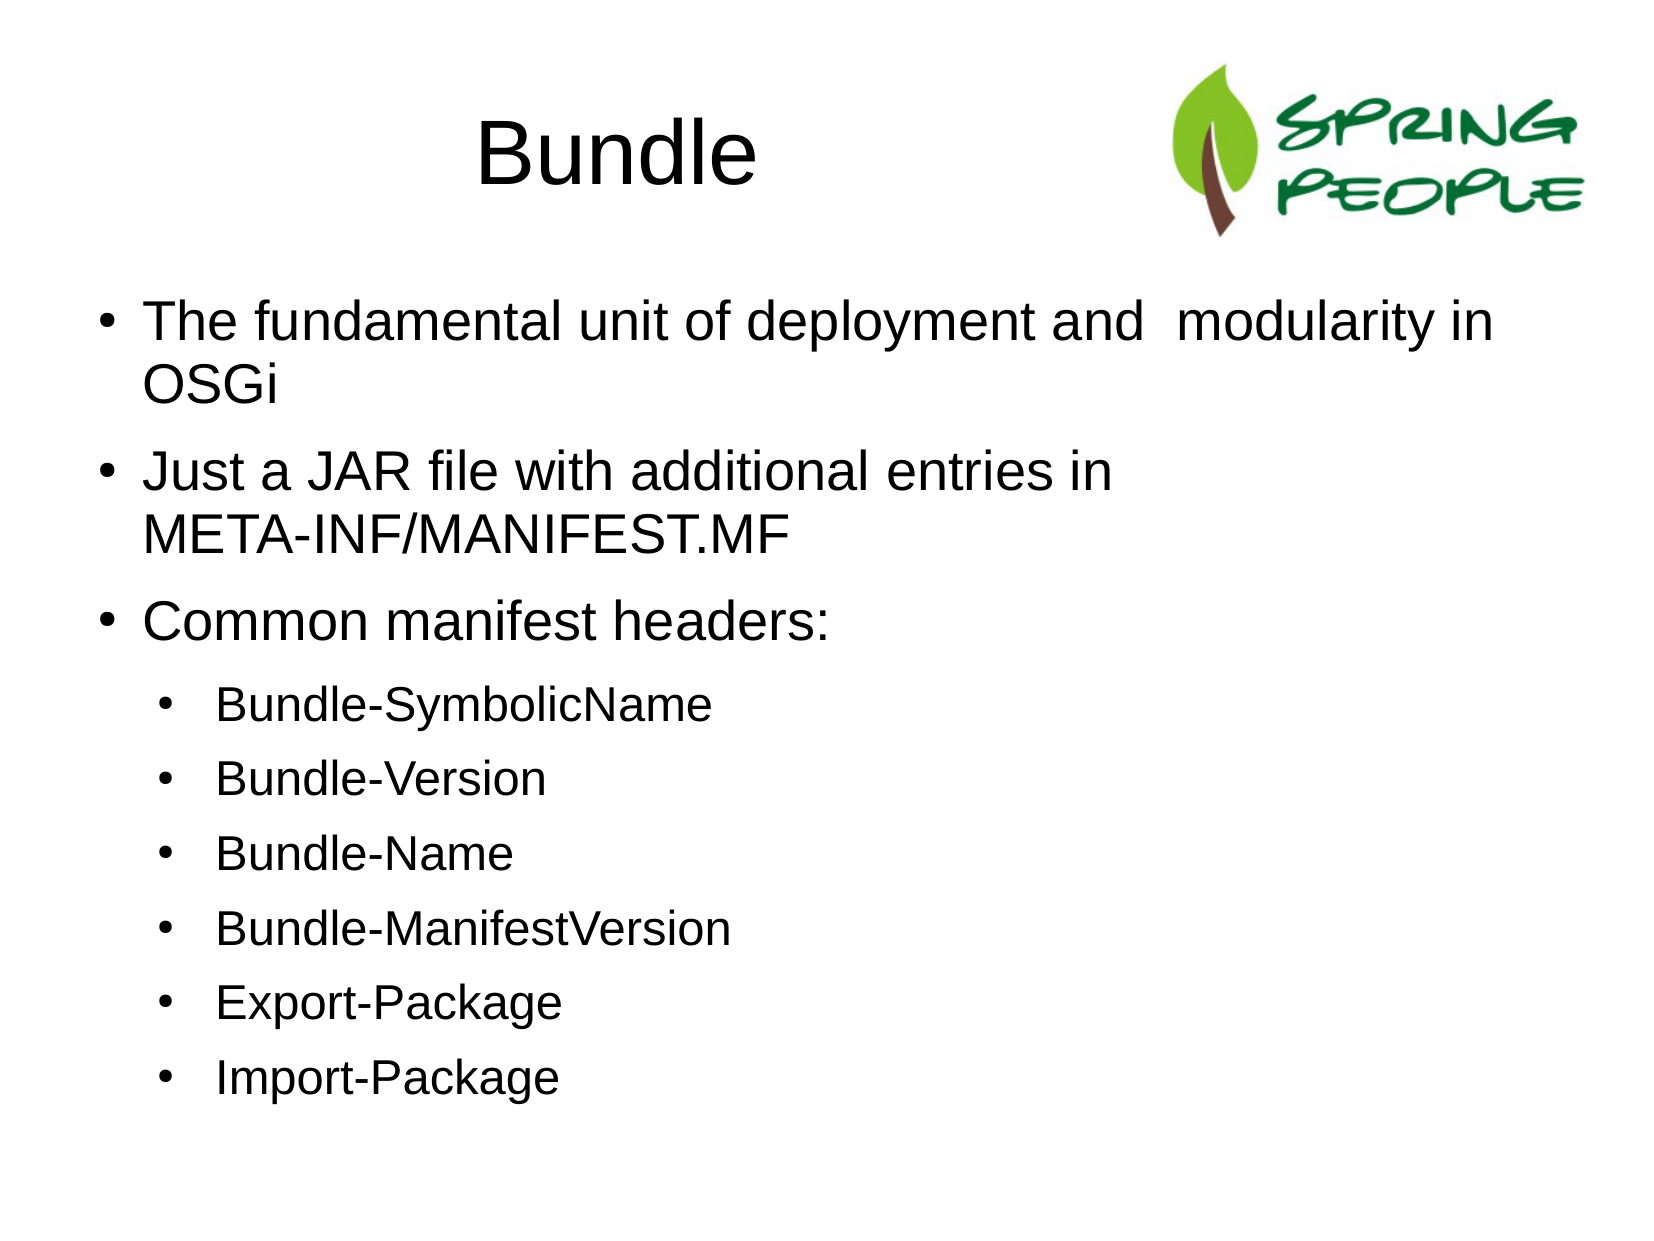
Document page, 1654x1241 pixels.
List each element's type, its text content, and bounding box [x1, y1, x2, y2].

title Bundle [82, 49, 1152, 257]
picture [1171, 60, 1585, 238]
list The fundamental unit of deployment and modularity in OSGi Just a JAR file with additional entries in META-INF/MANIFEST.MF Common manifest headers: Bundle-SymbolicName Bundle-Version Bundle-Name Bundle-ManifestVersion Export-Package Import-Package [82, 290, 1571, 1109]
